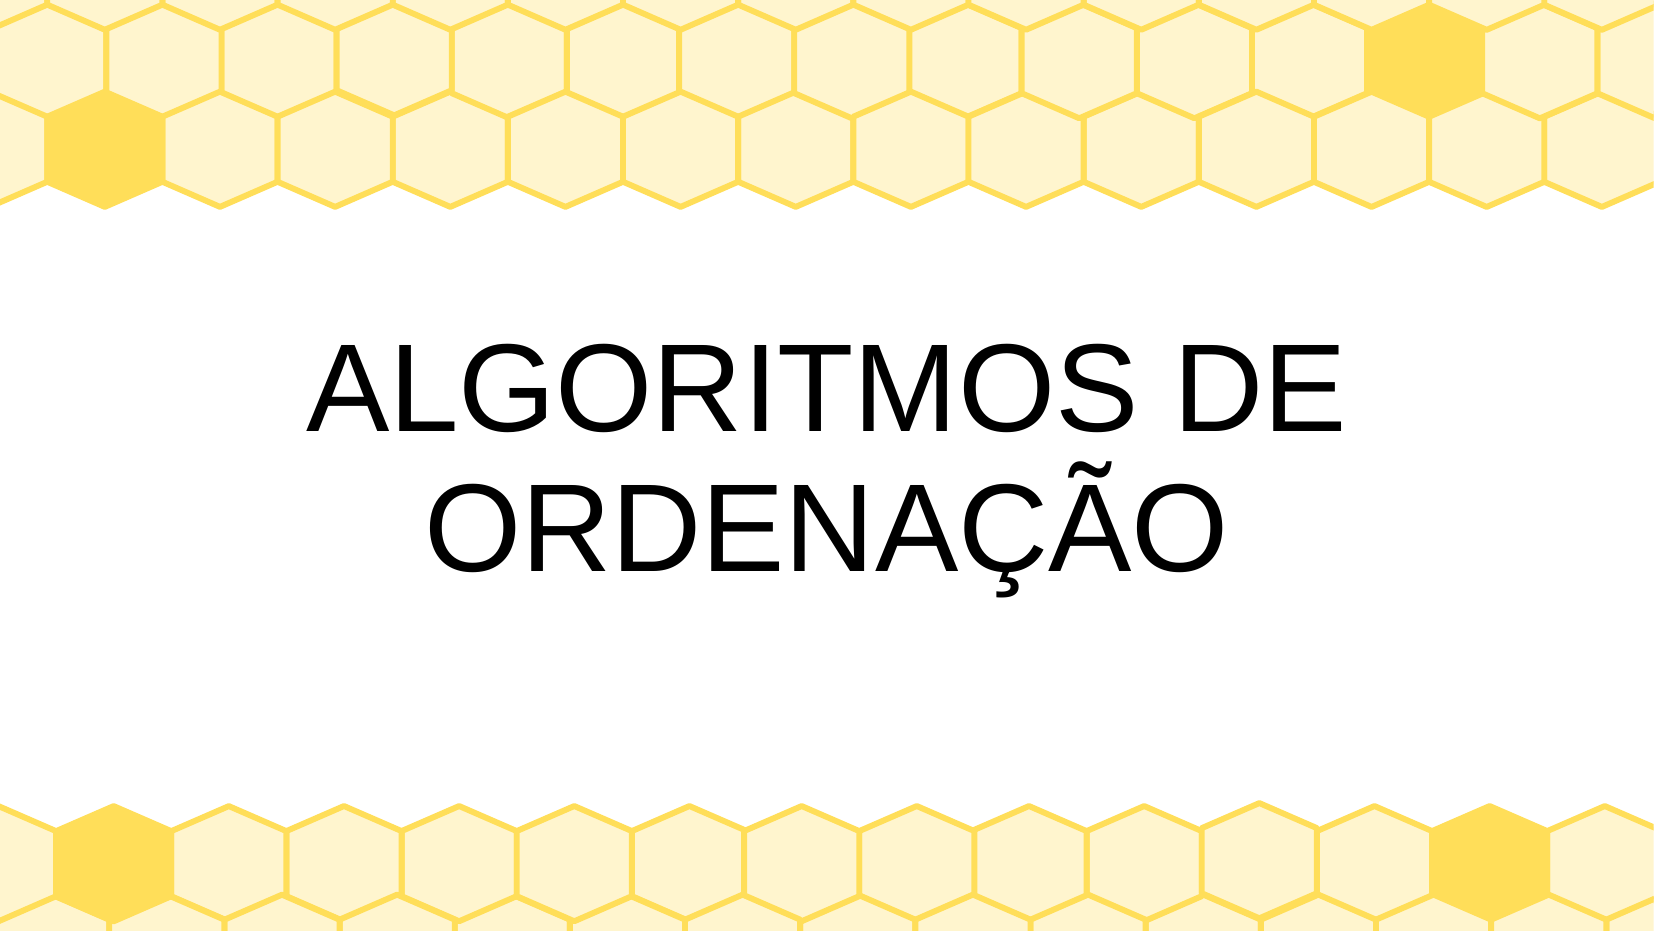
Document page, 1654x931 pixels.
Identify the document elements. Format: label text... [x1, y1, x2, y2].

title ALGORITMOS DE ORDENAÇÃO [88, 317, 1565, 598]
